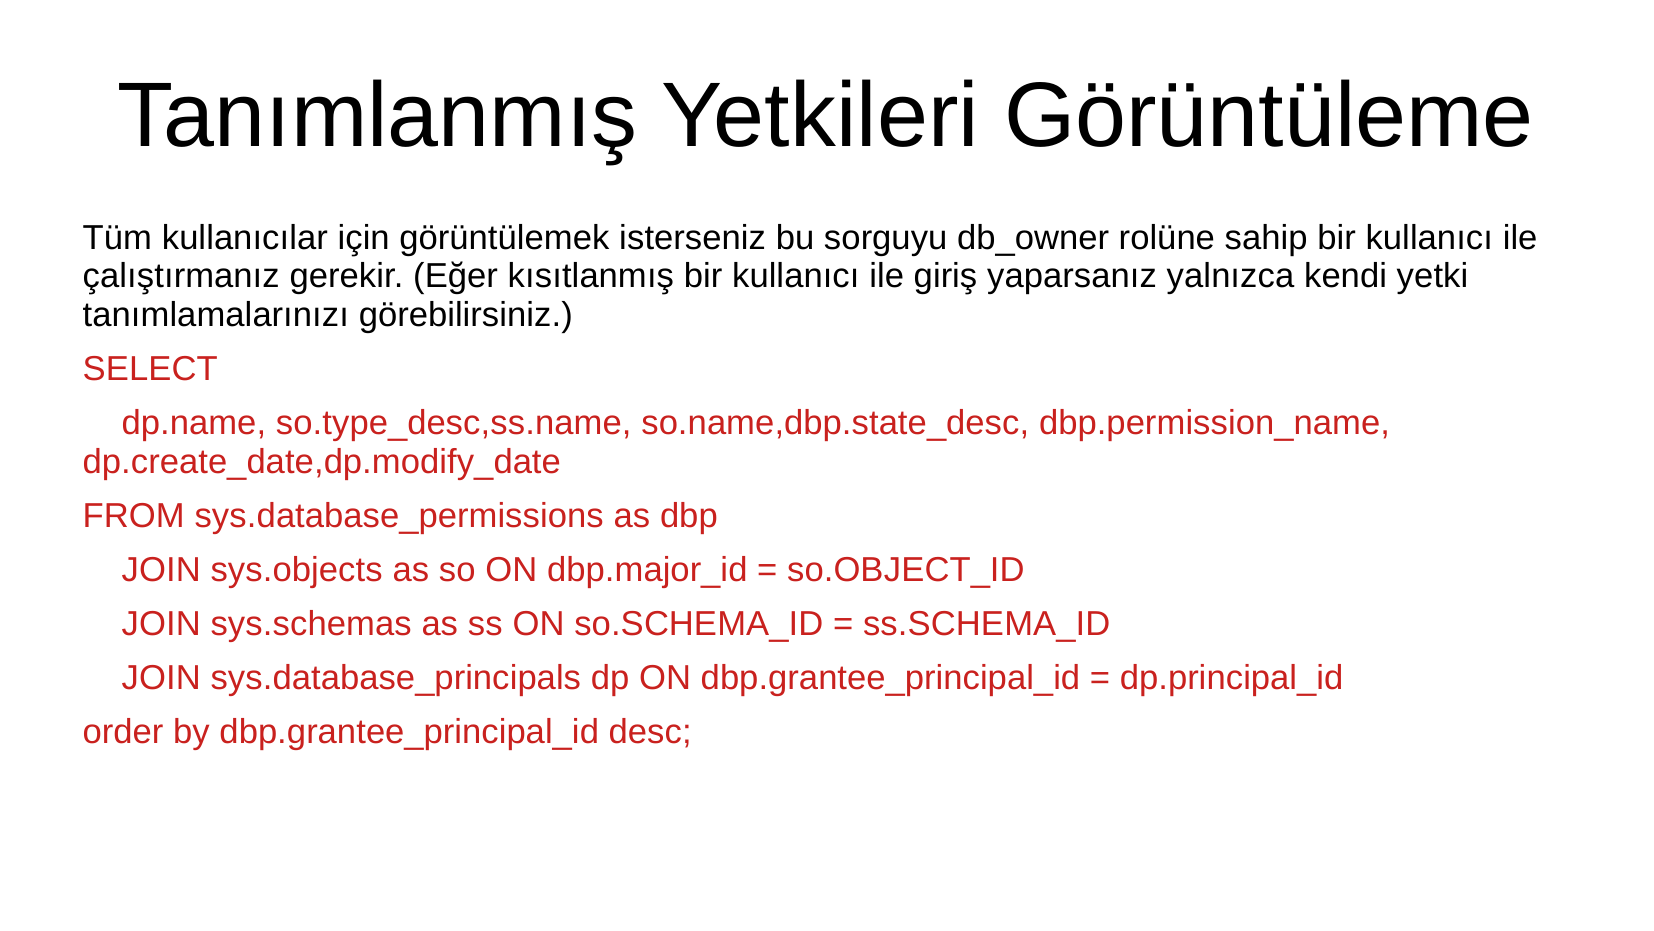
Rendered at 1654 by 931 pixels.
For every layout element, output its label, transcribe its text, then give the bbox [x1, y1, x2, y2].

list Tüm kullanıcılar için görüntülemek isterseniz bu sorguyu db_owner rolüne sahip bir kullanıcı ile çalıştırmanız gerekir. (Eğer kısıtlanmış bir kullanıcı ile giriş yaparsanız yalnızca kendi yetki tanımlamalarınızı görebilirsiniz.) SELECT dp.name, so.type_desc,ss.name, so.name,dbp.state_desc, dbp.permission_name, dp.create_date,dp.modify_date FROM sys.database_permissions as dbp JOIN sys.objects as so ON dbp.major_id = so.OBJECT_ID JOIN sys.schemas as ss ON so.SCHEMA_ID = ss.SCHEMA_ID JOIN sys.database_principals dp ON dbp.grantee_principal_id = dp.principal_id order by dbp.grantee_principal_id desc; [82, 217, 1571, 758]
title Tanımlanmış Yetkileri Görüntüleme [82, 37, 1571, 193]
